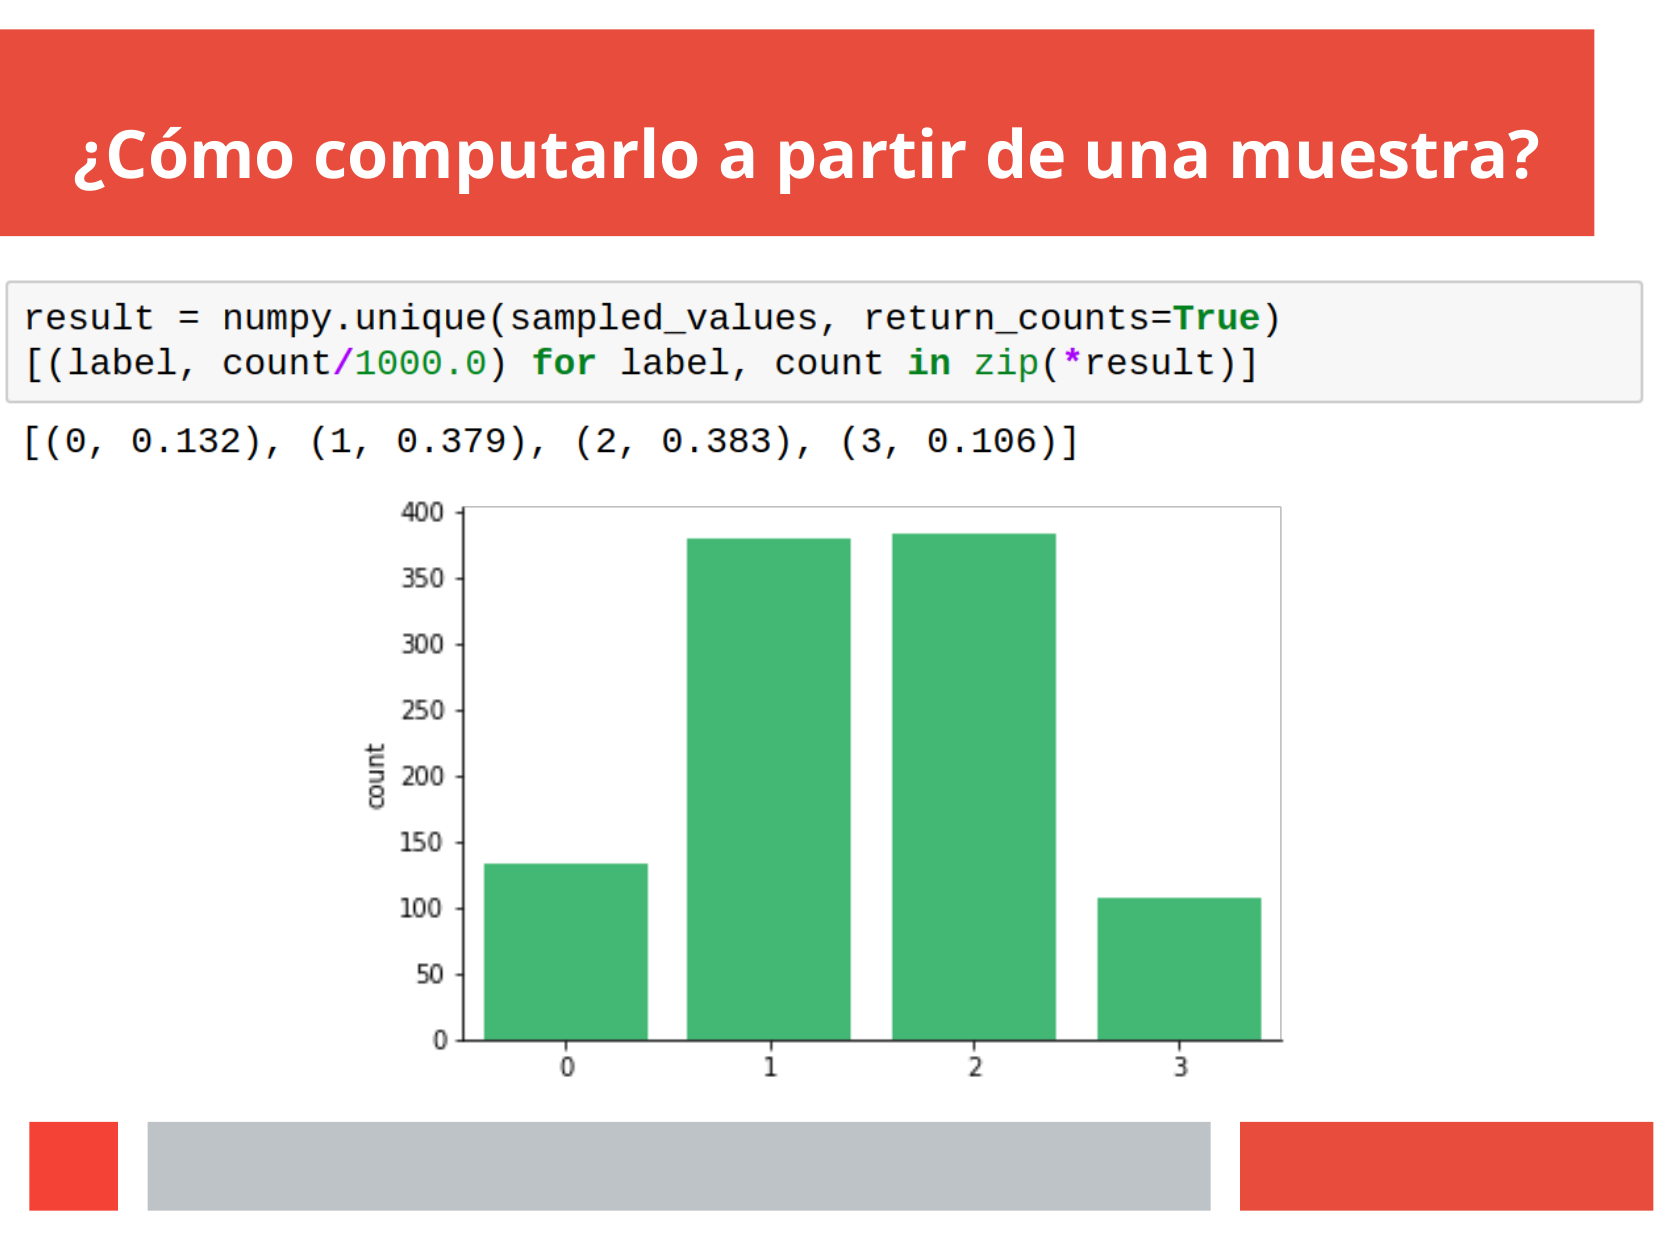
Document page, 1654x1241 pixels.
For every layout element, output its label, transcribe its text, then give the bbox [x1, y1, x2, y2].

title ¿Cómo computarlo a partir de una muestra? [59, 59, 1595, 207]
picture [3, 278, 1650, 1099]
